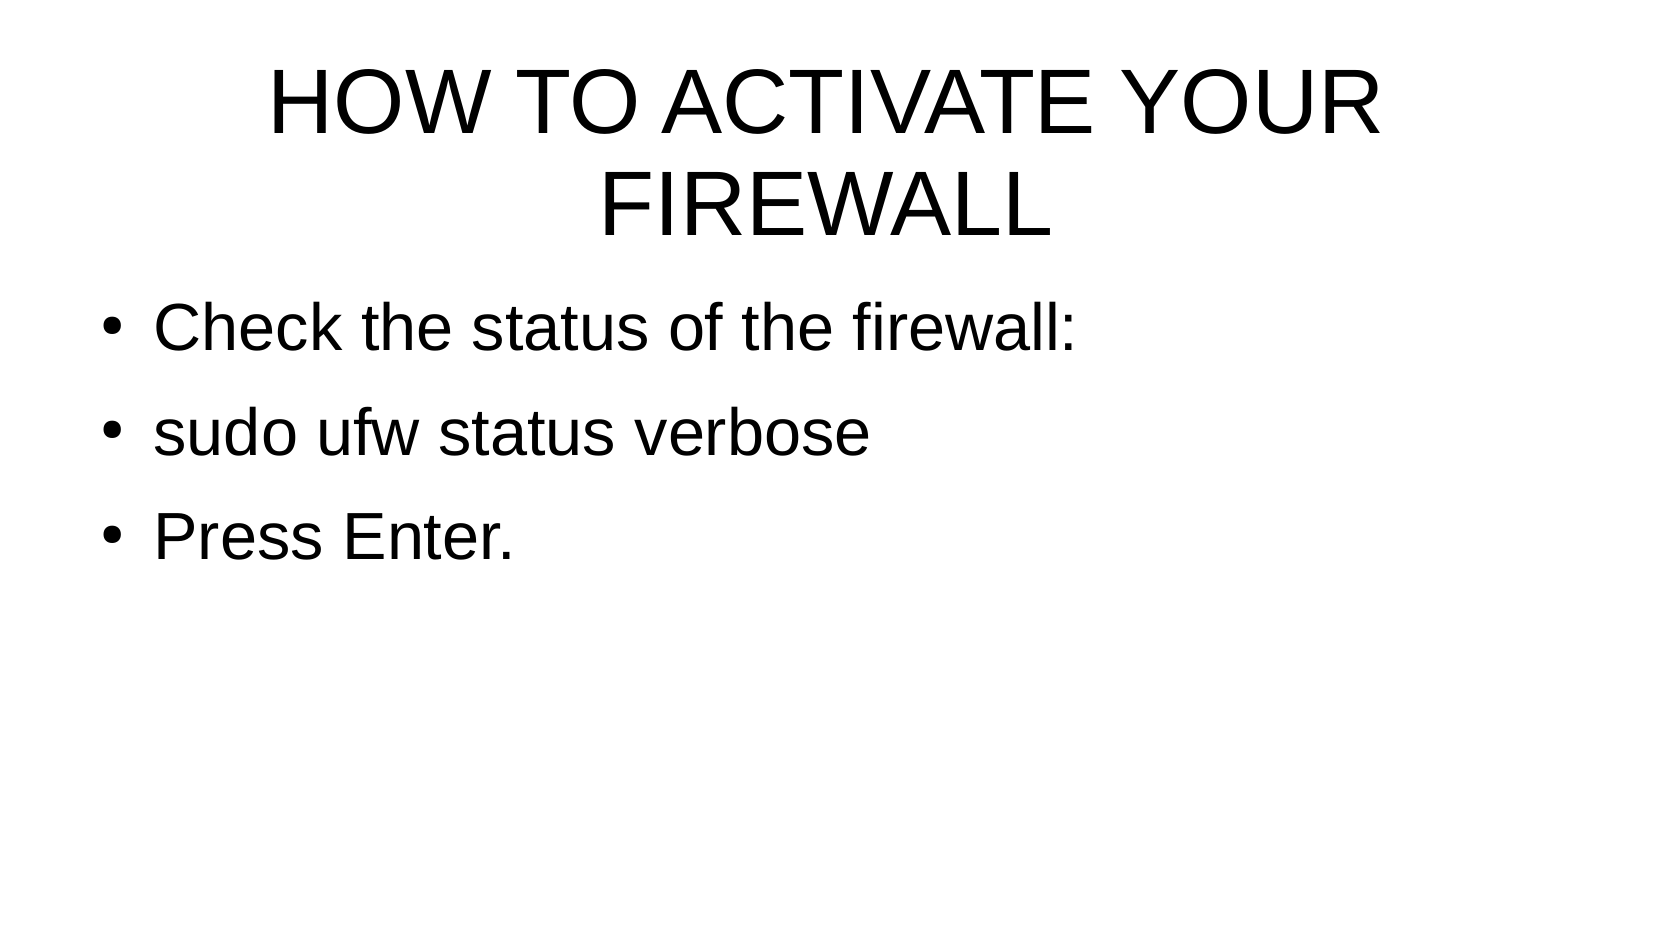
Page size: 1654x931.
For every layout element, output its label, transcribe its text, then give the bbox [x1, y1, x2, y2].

title HOW TO ACTIVATE YOUR FIREWALL [82, 49, 1571, 257]
list Check the status of the firewall: sudo ufw status verbose Press Enter. [82, 290, 1571, 931]
